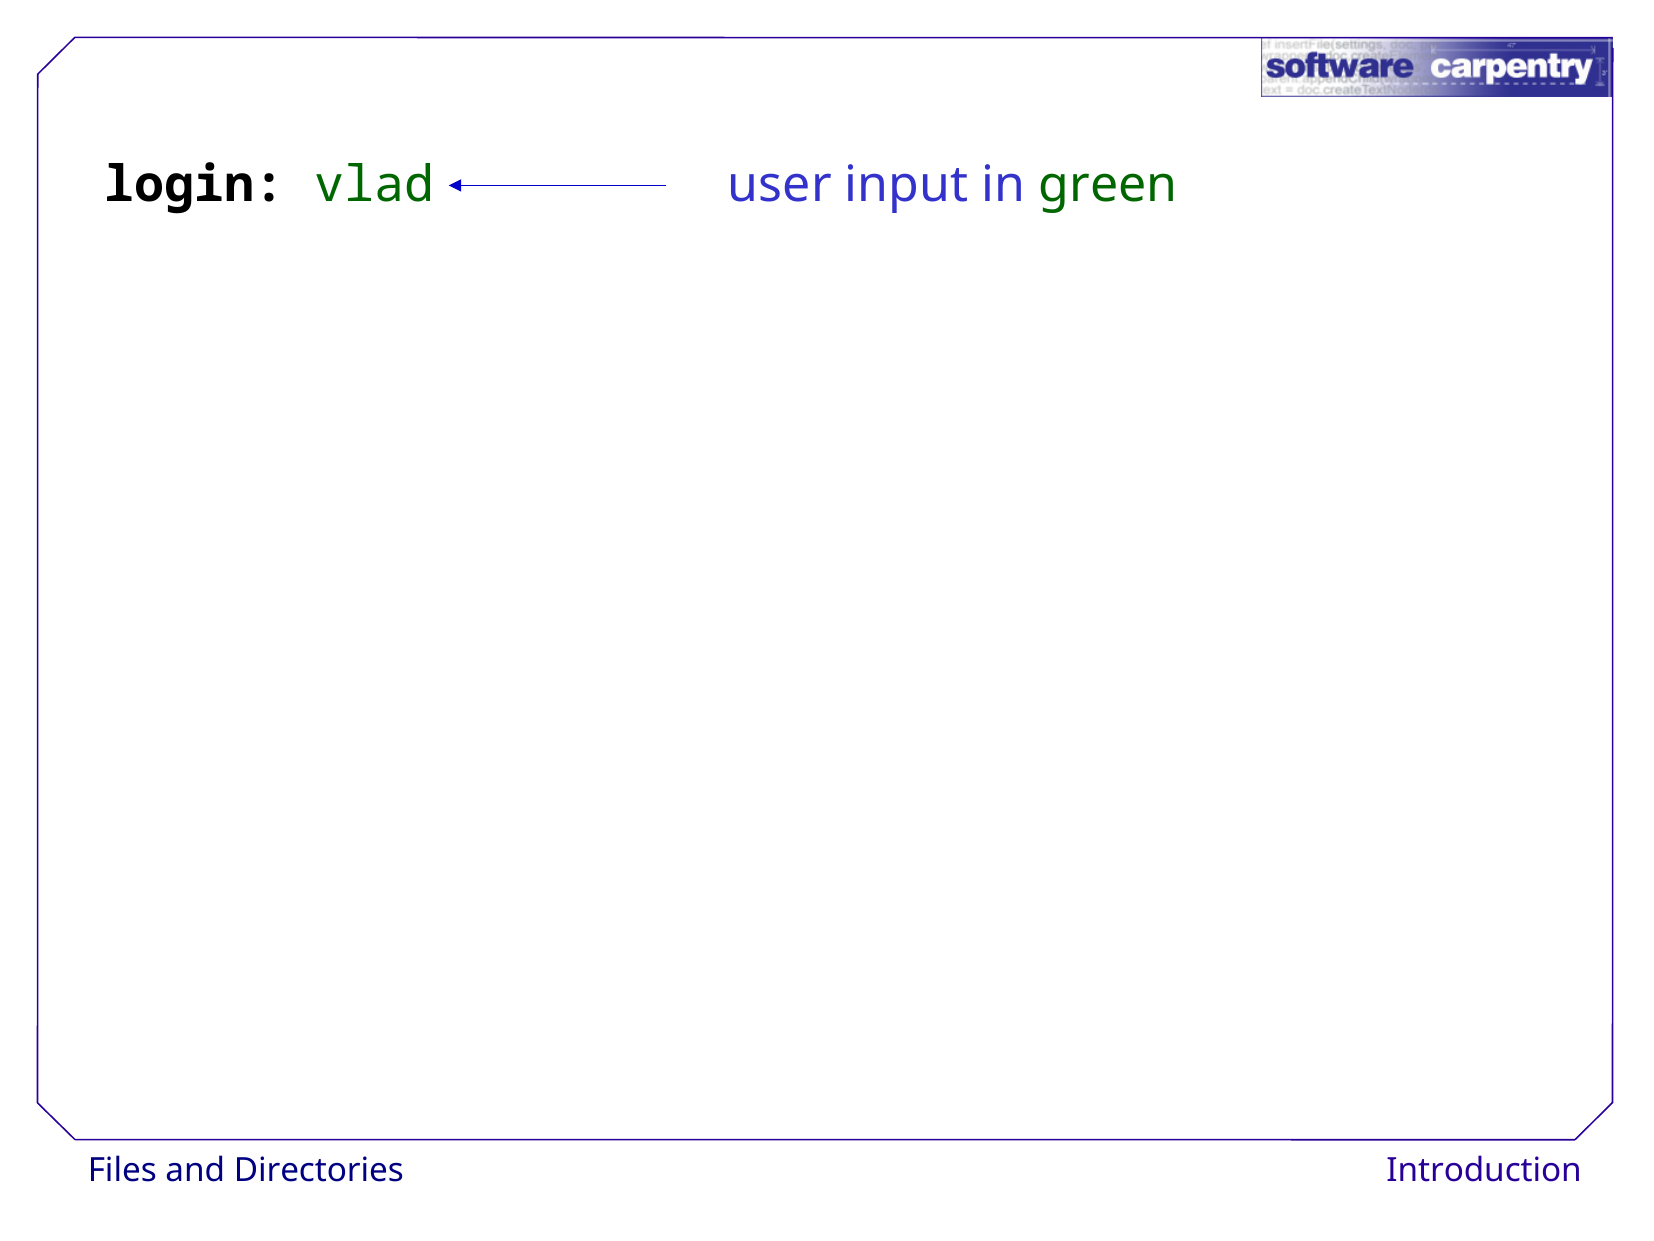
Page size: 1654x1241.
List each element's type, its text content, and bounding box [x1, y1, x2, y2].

text_box user input in green [713, 128, 1328, 242]
text_box login: vlad [89, 128, 1512, 1037]
picture [1261, 39, 1613, 97]
